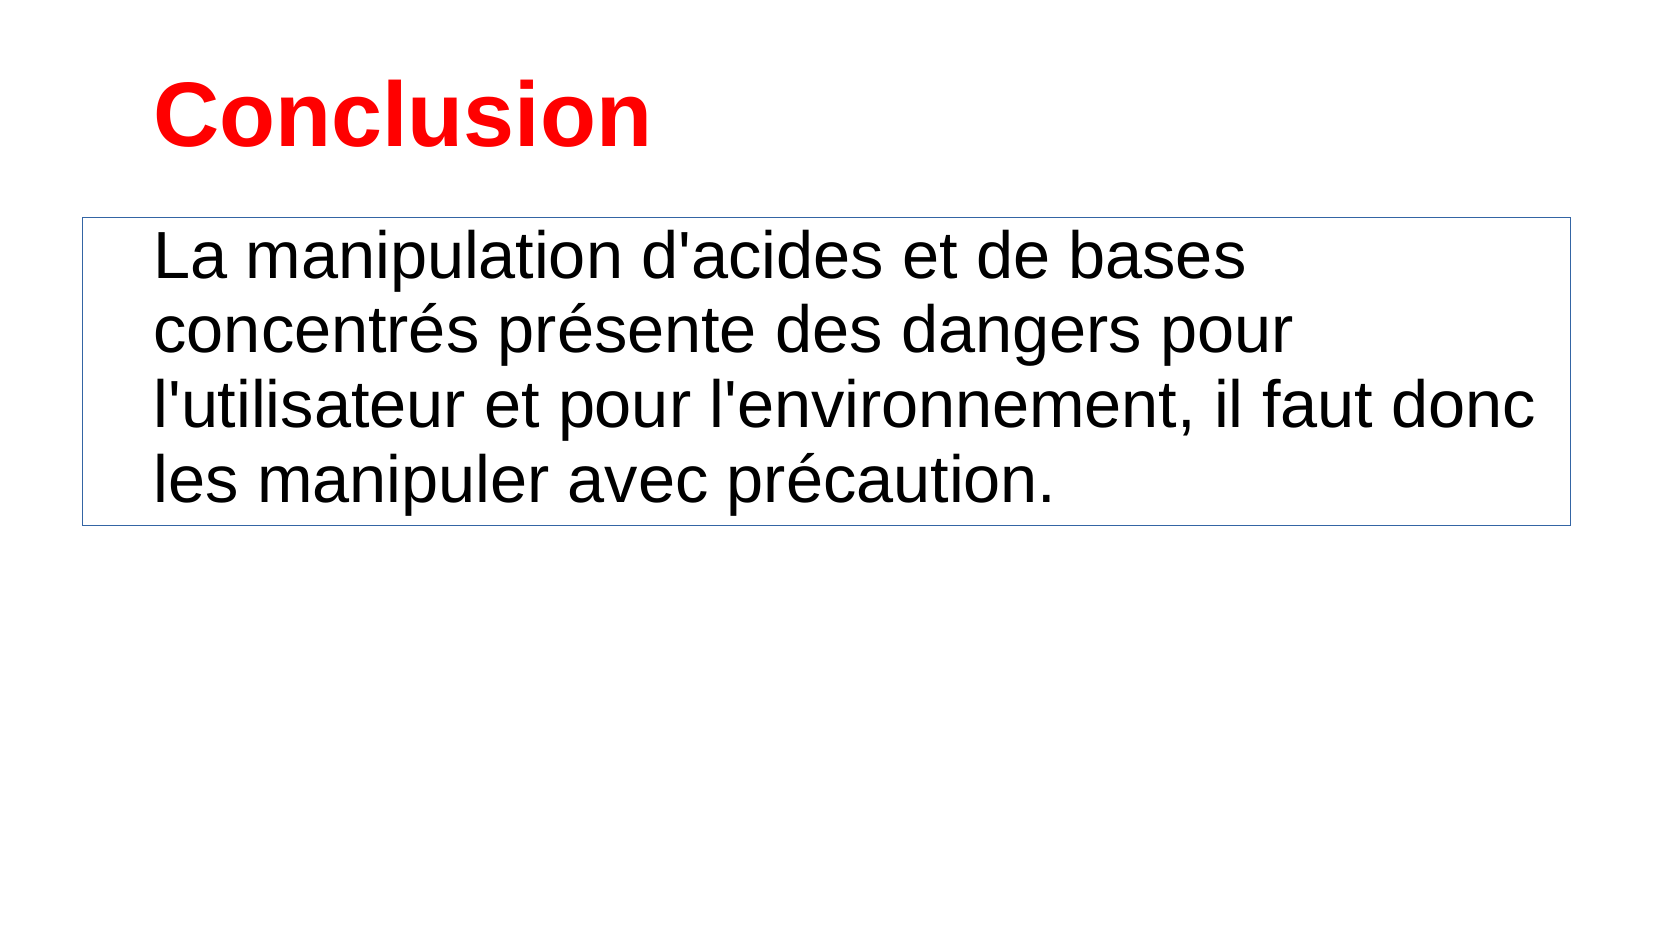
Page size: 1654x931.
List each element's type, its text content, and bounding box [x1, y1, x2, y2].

list La manipulation d'acides et de bases concentrés présente des dangers pour l'utilisateur et pour l'environnement, il faut donc les manipuler avec précaution. [82, 217, 1571, 526]
title Conclusion [82, 37, 1571, 193]
